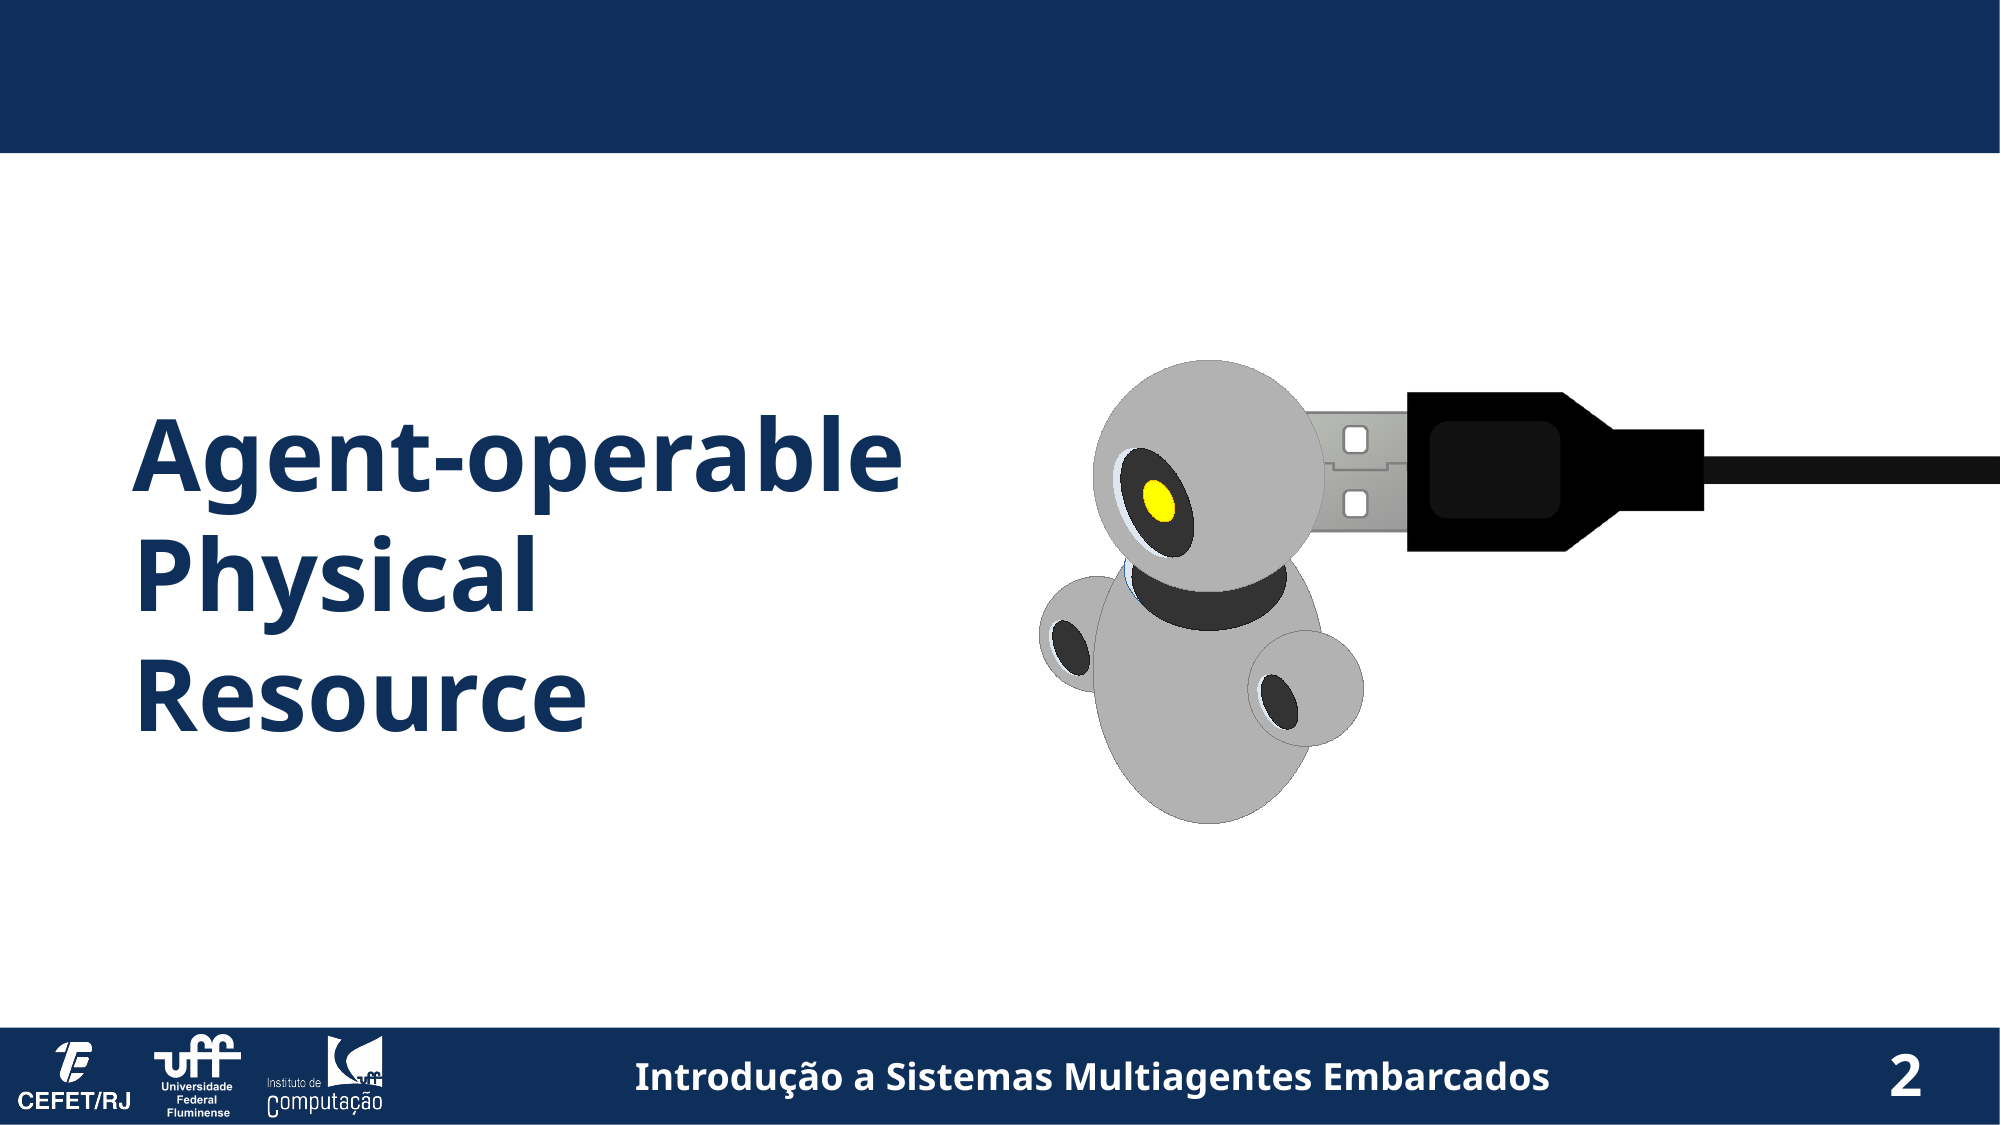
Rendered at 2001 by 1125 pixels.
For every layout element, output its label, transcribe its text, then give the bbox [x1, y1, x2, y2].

picture [153, 1033, 242, 1122]
picture [265, 1033, 384, 1118]
picture [18, 1021, 130, 1125]
text_box Agent-operable Physical Resource [118, 383, 1004, 759]
text_box [1039, 360, 1364, 824]
picture [1295, 295, 2000, 648]
